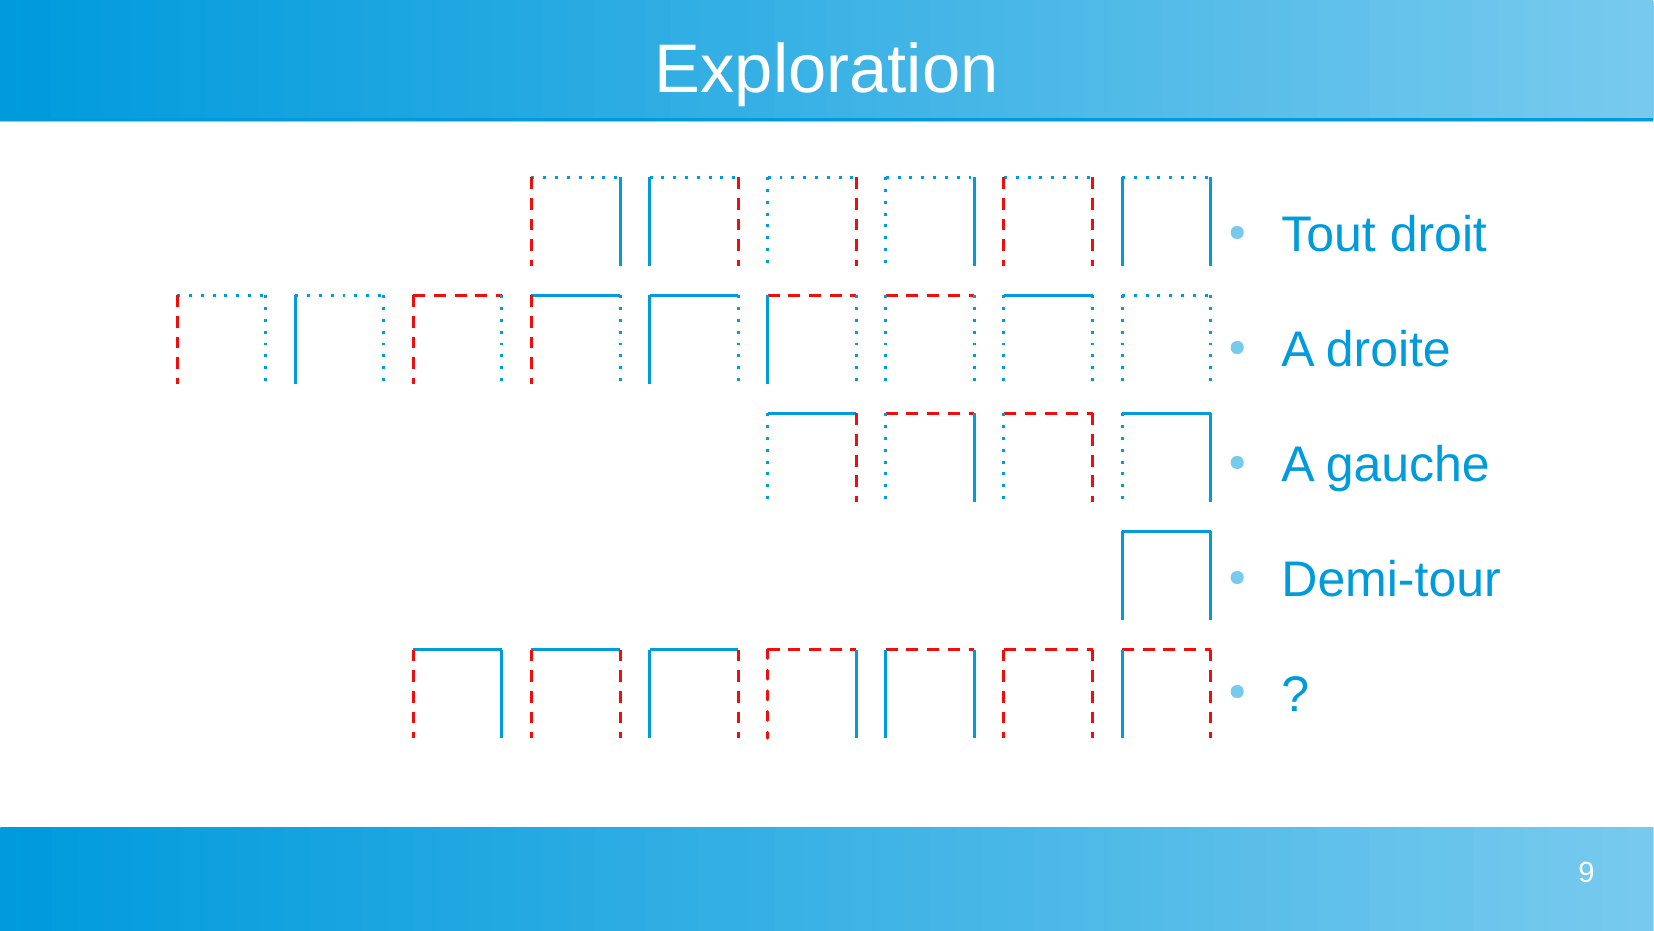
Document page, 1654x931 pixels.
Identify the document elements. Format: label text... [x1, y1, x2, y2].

list Tout droit A droite A gauche Demi-tour ? [1210, 206, 1595, 709]
title Exploration [59, 29, 1595, 108]
